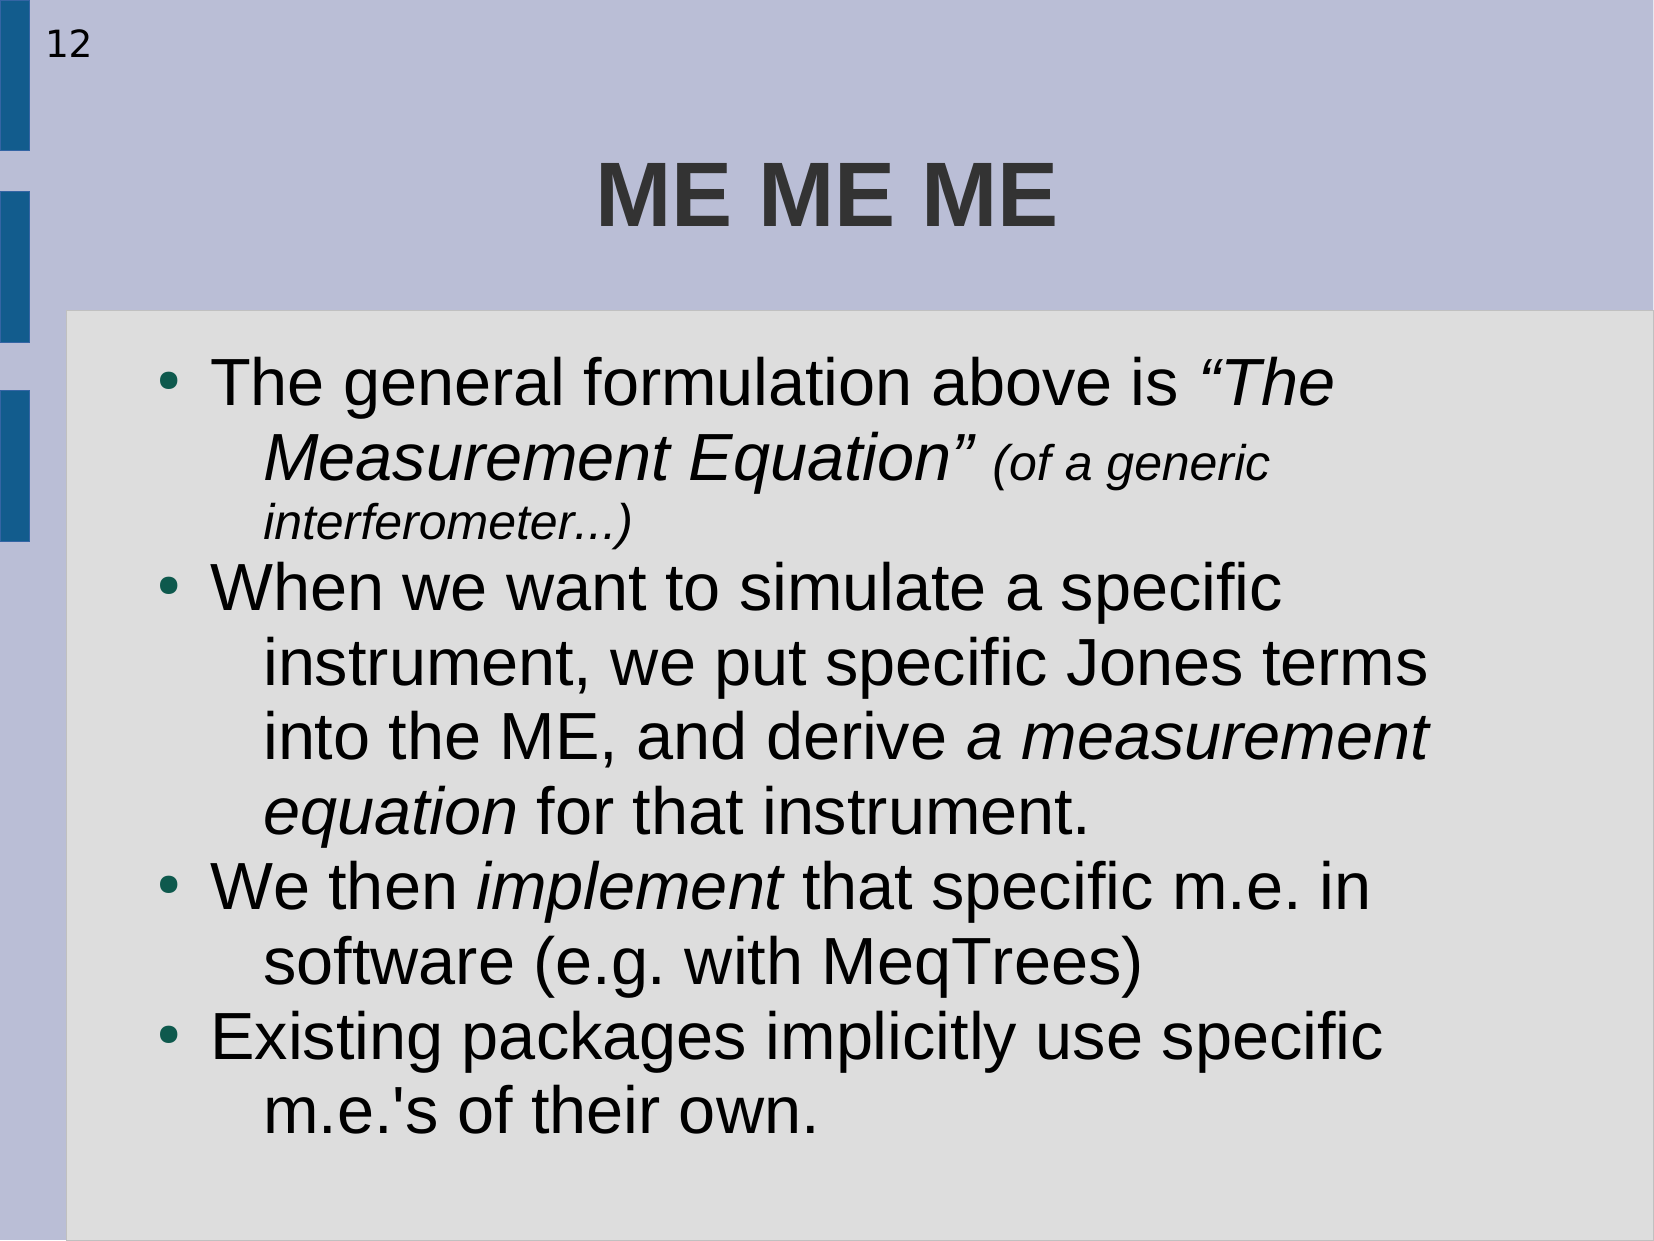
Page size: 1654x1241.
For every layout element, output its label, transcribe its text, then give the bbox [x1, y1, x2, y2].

title ME ME ME [121, 91, 1534, 299]
list The general formulation above is “The Measurement Equation” (of a generic interferometer...) When we want to simulate a specific instrument, we put specific Jones terms into the ME, and derive a measurement equation for that instrument. We then implement that specific m.e. in software (e.g. with MeqTrees) Existing packages implicitly use specific m.e.'s of their own. [121, 344, 1534, 1149]
text_box <number> [32, 15, 267, 89]
